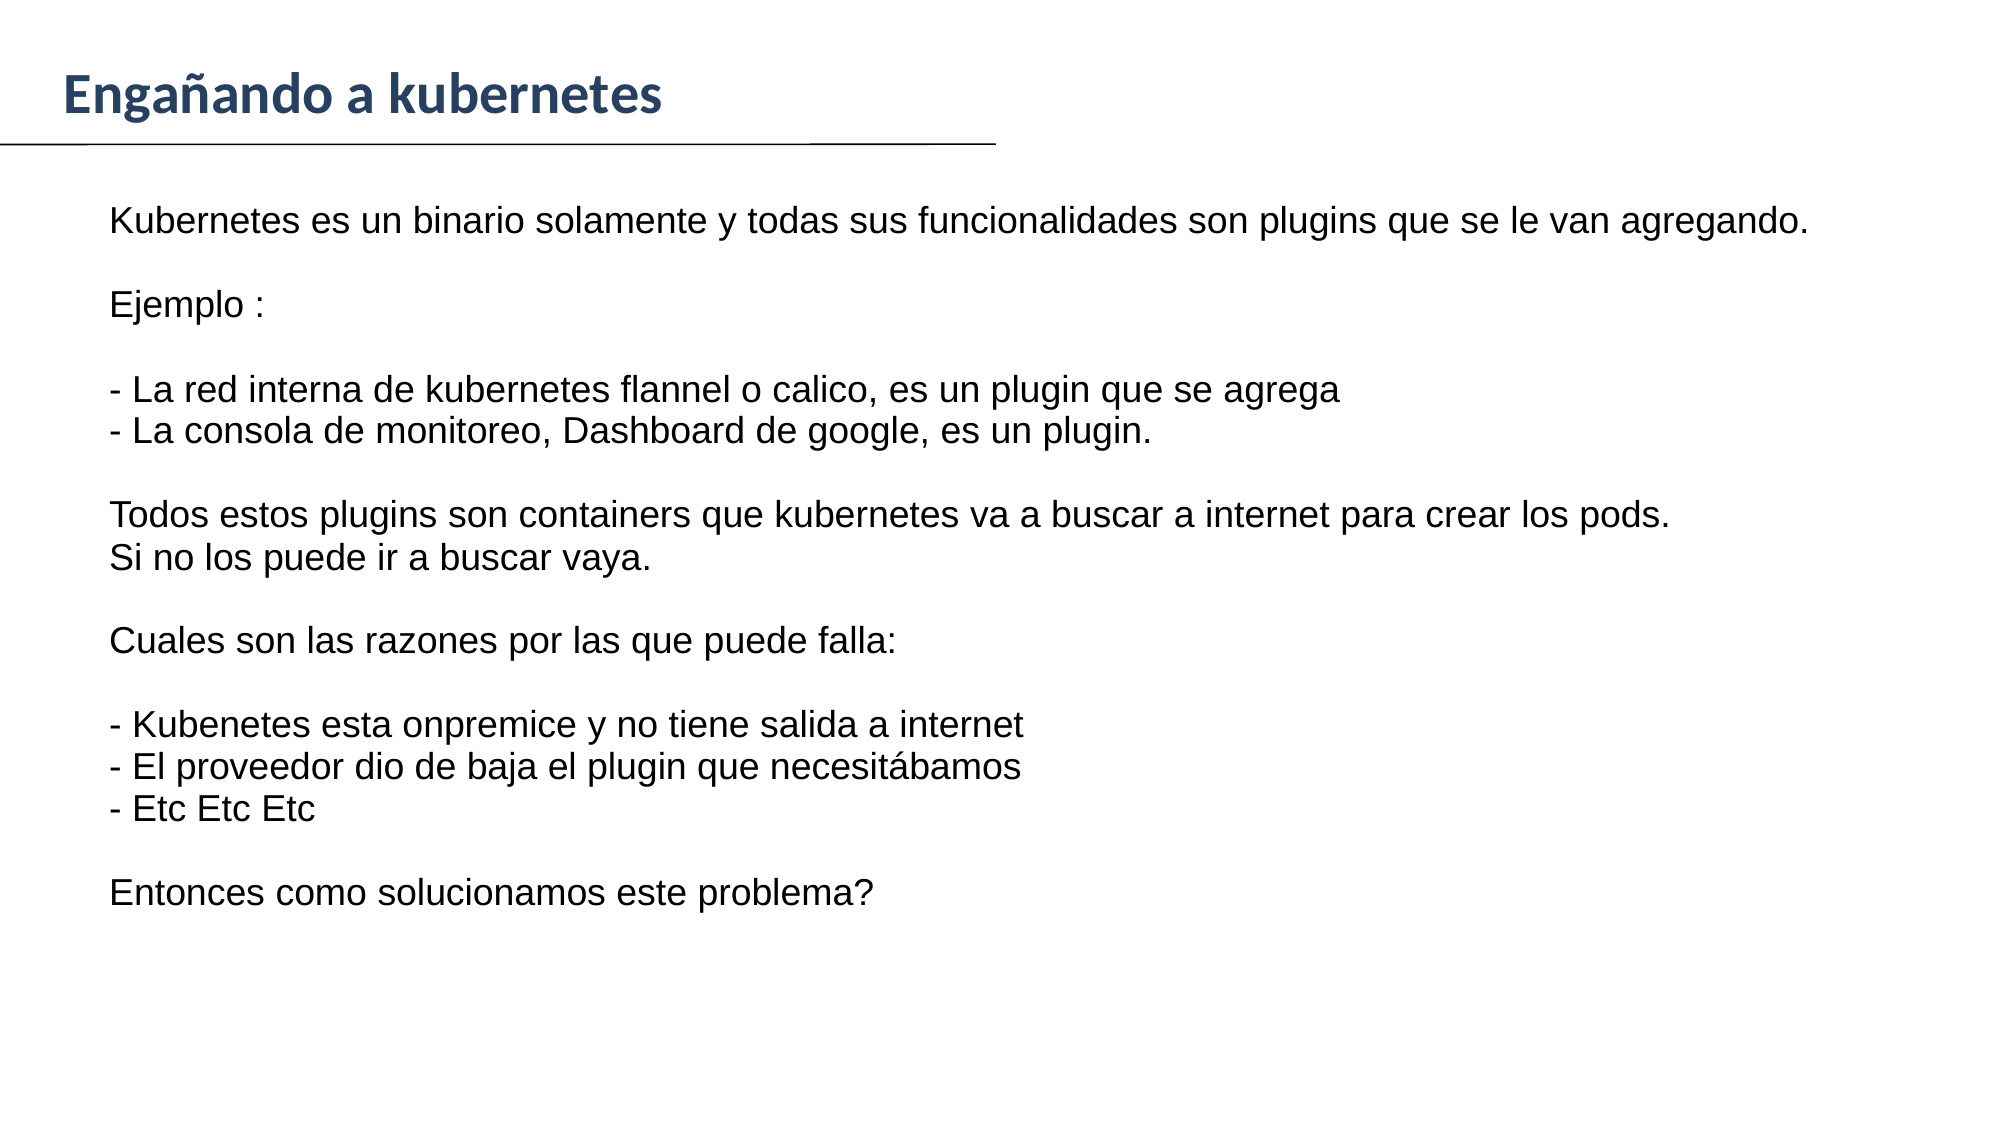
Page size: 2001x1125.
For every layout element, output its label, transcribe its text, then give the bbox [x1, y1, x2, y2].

text_box Engañando a kubernetes [49, 47, 1477, 133]
text_box Kubernetes es un binario solamente y todas sus funcionalidades son plugins que se le van agregando. Ejemplo : - La red interna de kubernetes flannel o calico, es un plugin que se agrega - La consola de monitoreo, Dashboard de google, es un plugin. Todos estos plugins son containers que kubernetes va a buscar a internet para crear los pods. Si no los puede ir a buscar vaya. Cuales son las razones por las que puede falla: - Kubenetes esta onpremice y no tiene salida a internet - El proveedor dio de baja el plugin que necesitábamos - Etc Etc Etc Entonces como solucionamos este problema? [94, 192, 1902, 1006]
